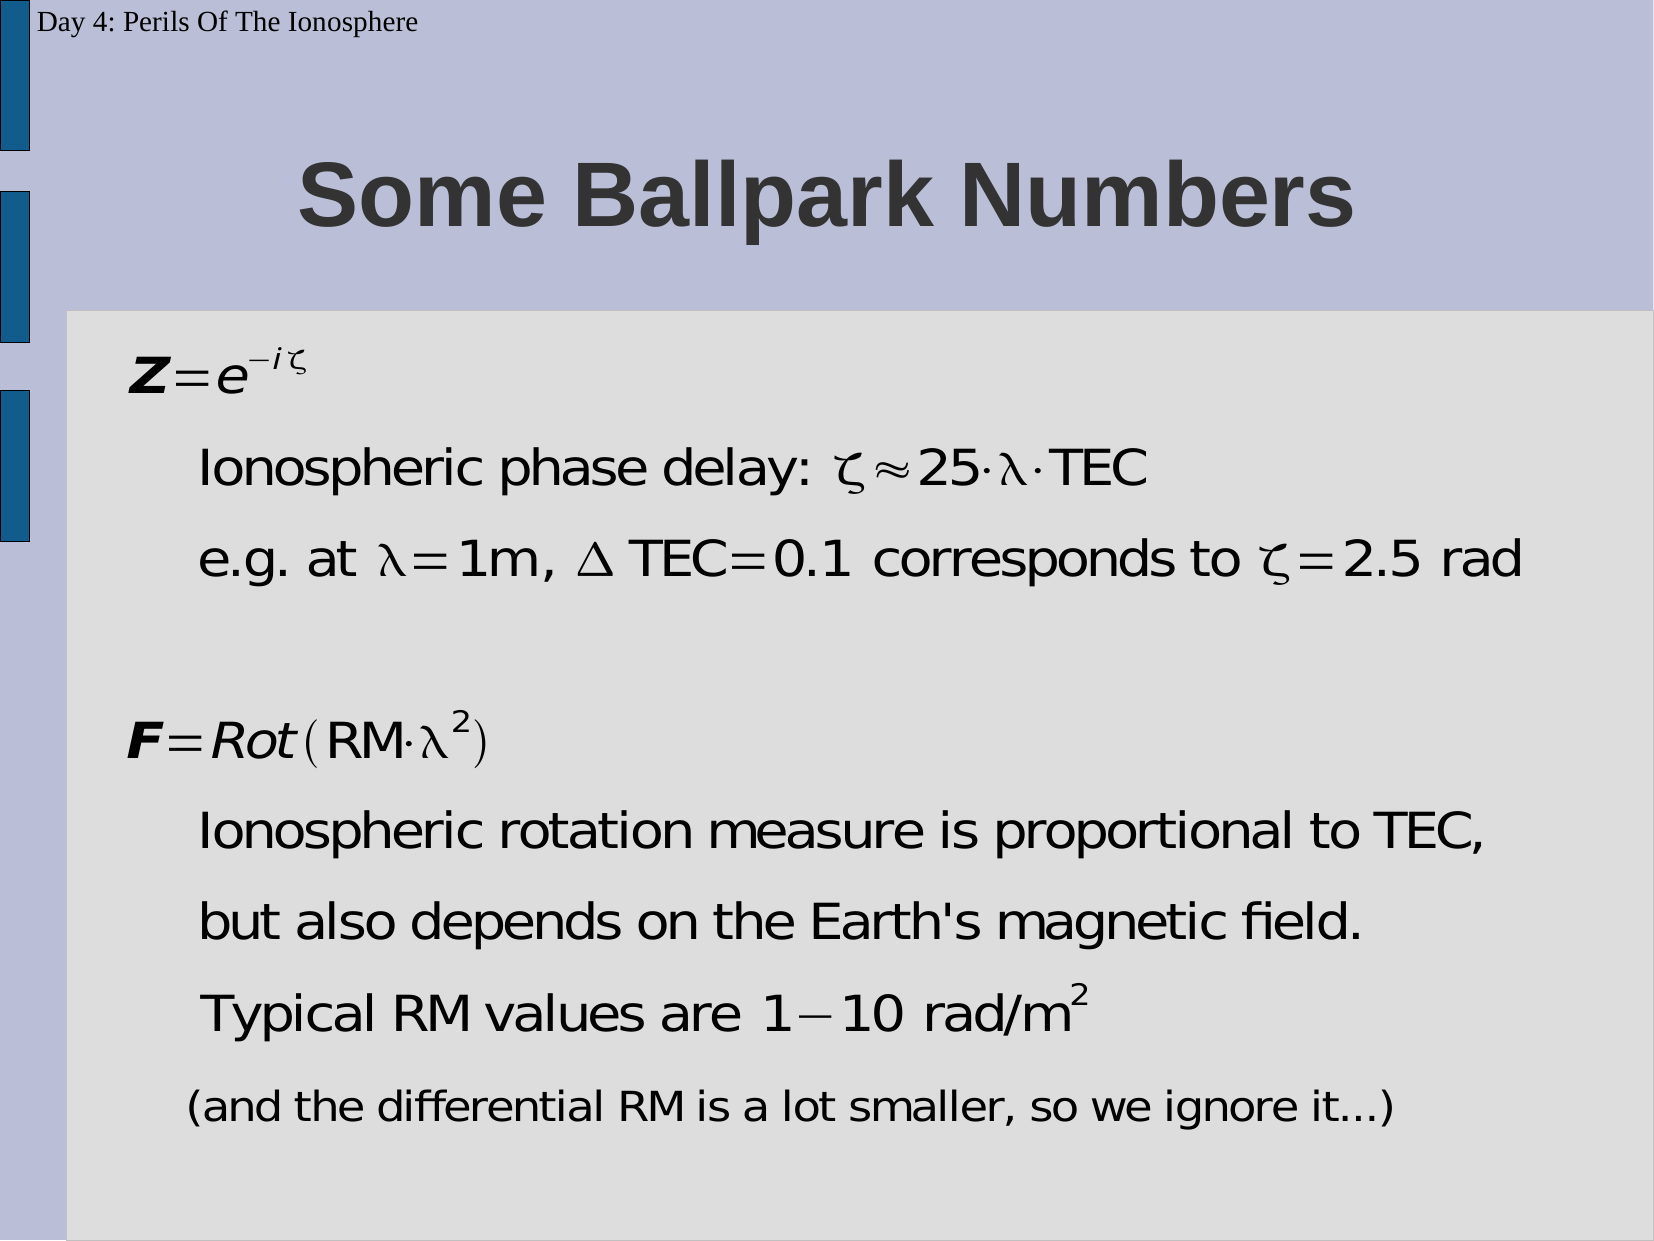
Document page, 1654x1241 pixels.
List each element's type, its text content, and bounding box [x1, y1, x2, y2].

title Some Ballpark Numbers [121, 91, 1534, 299]
chart [118, 324, 1529, 1231]
